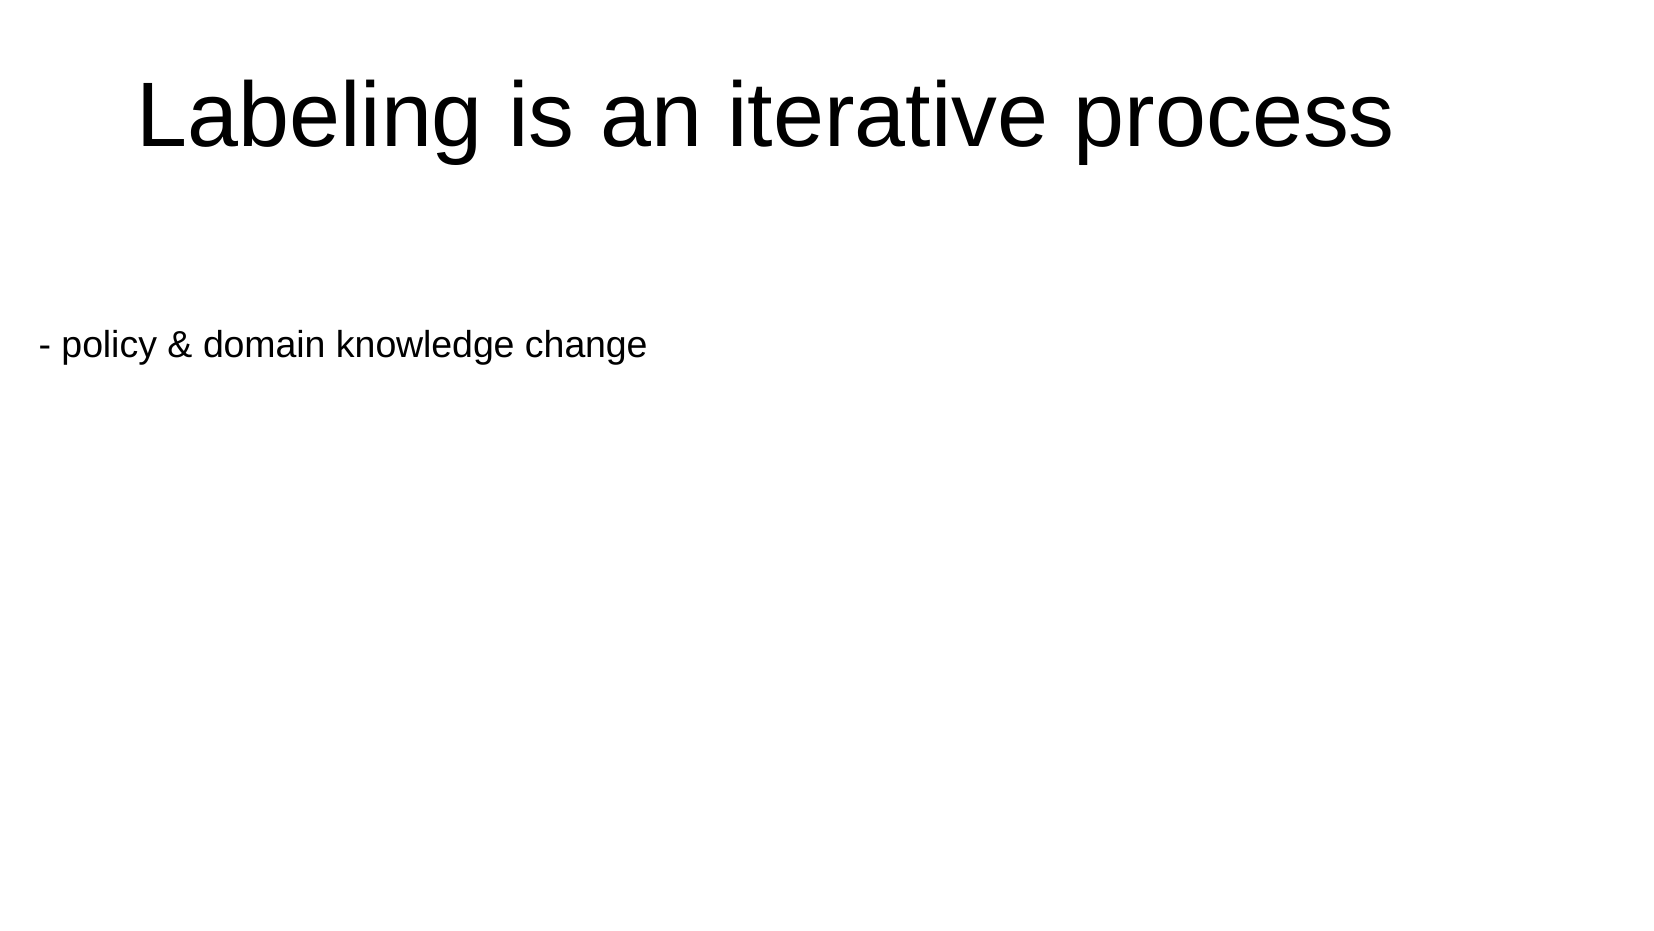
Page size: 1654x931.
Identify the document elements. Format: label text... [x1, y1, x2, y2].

text_box - policy & domain knowledge change [23, 316, 1630, 616]
title Labeling is an iterative process [22, 37, 1511, 193]
